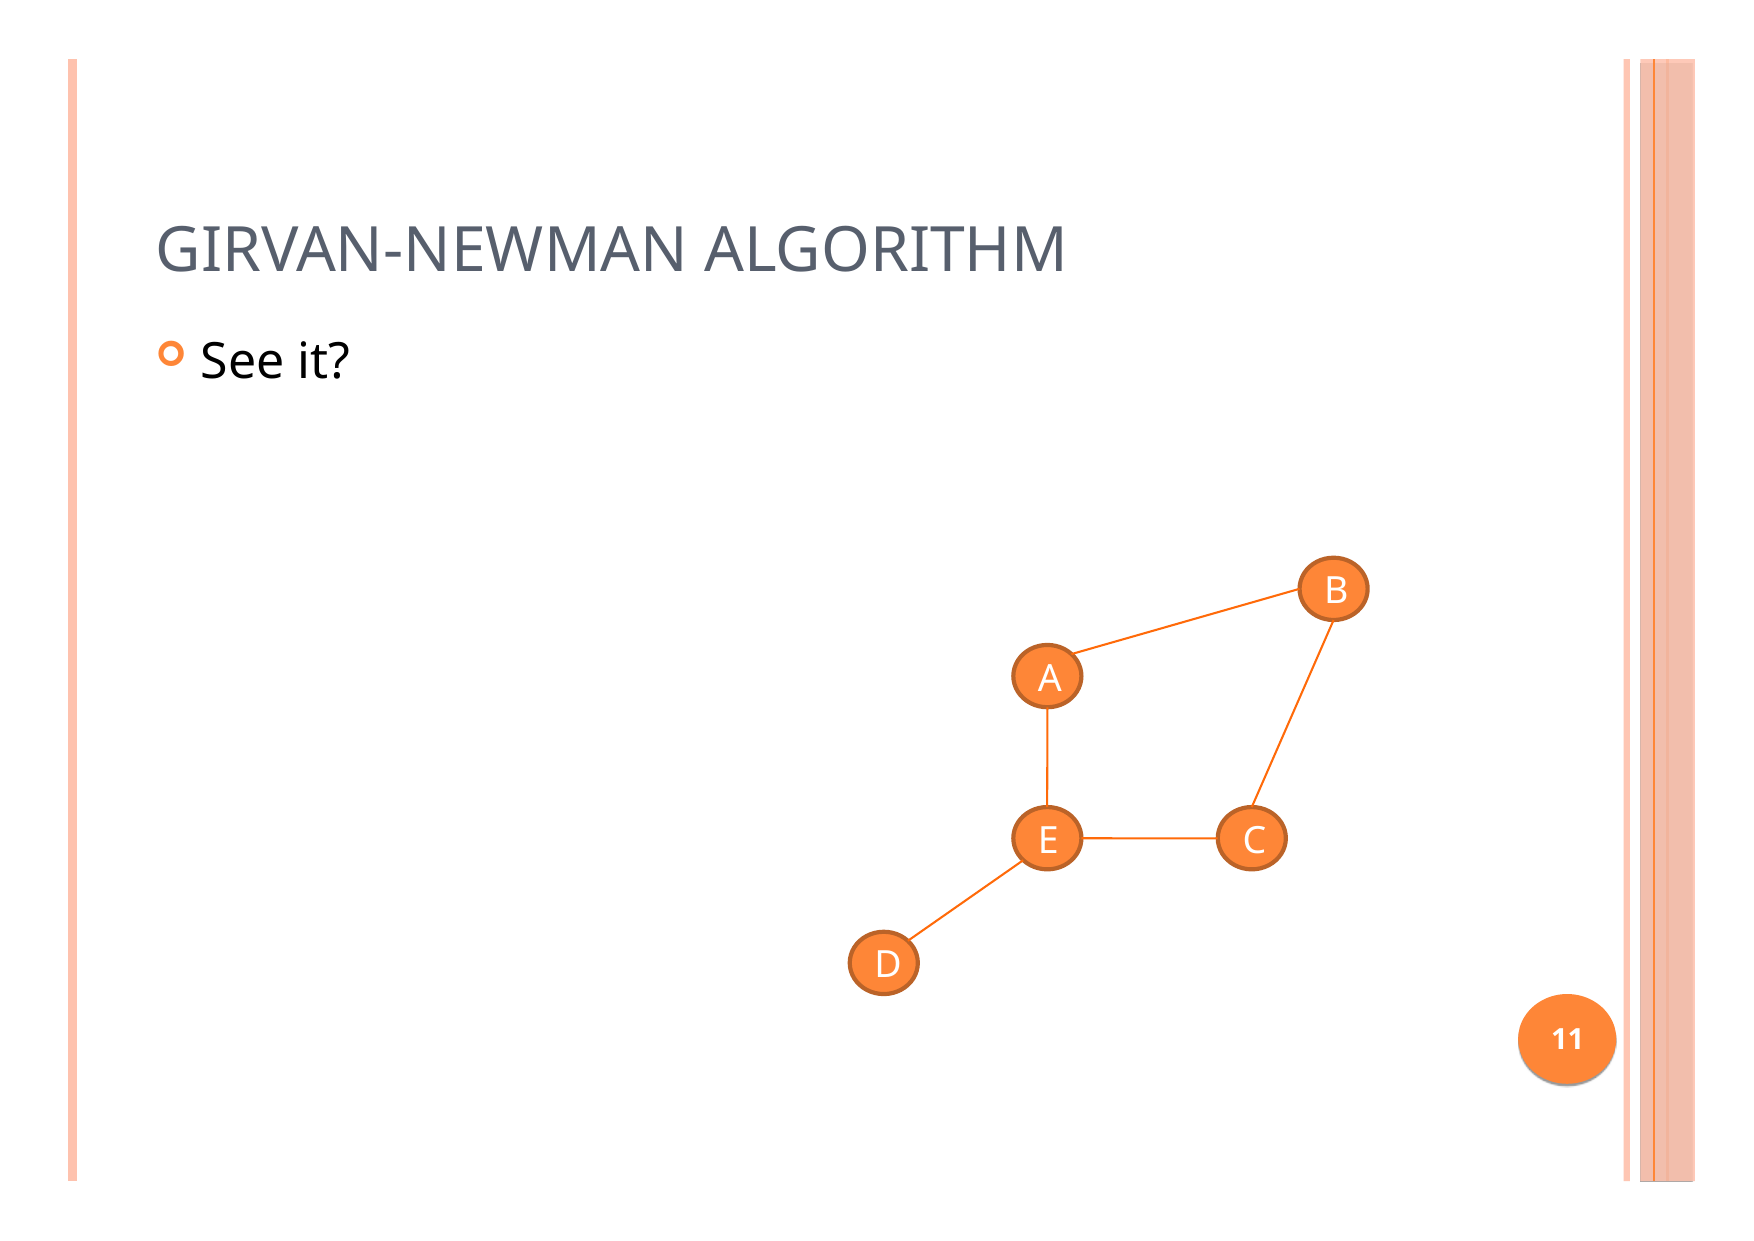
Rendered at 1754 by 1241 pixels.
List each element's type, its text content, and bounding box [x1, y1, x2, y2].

footer [1563, 438, 1629, 963]
text_box B [1299, 557, 1368, 620]
title Girvan-Newman Algorithm [140, 103, 1477, 291]
list See it? [140, 320, 1477, 1119]
text_box E [1013, 807, 1082, 870]
text_box C [1217, 807, 1286, 870]
text_box A [1013, 644, 1082, 708]
slide_number <number> [1513, 997, 1623, 1083]
text_box D [849, 931, 918, 995]
